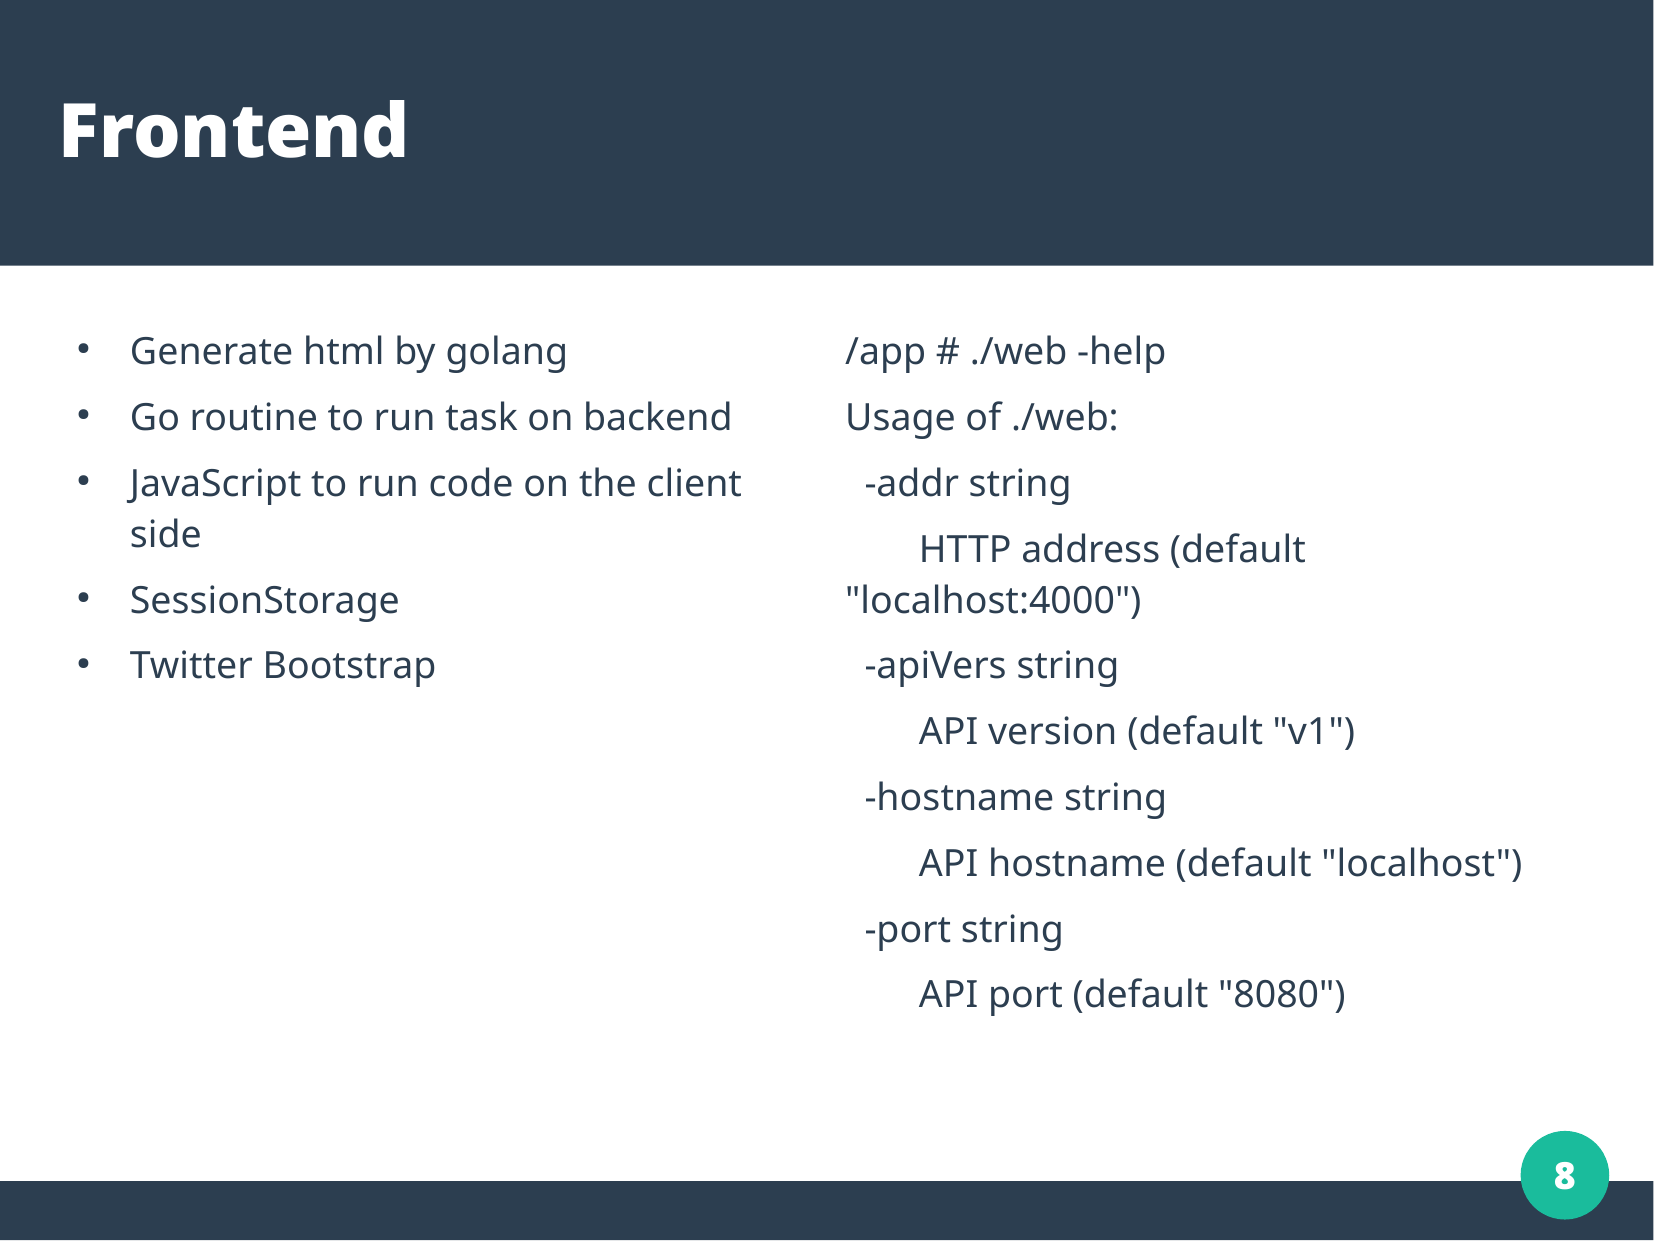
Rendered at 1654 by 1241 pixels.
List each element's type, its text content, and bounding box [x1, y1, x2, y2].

list /app # ./web -help Usage of ./web: -addr string HTTP address (default "localhost:4000") -apiVers string API version (default "v1") -hostname string API hostname (default "localhost") -port string API port (default "8080") [845, 324, 1595, 1152]
list Generate html by golang Go routine to run task on backend JavaScript to run code on the client side SessionStorage Twitter Bootstrap [59, 324, 756, 1152]
title Frontend [59, 49, 1595, 207]
